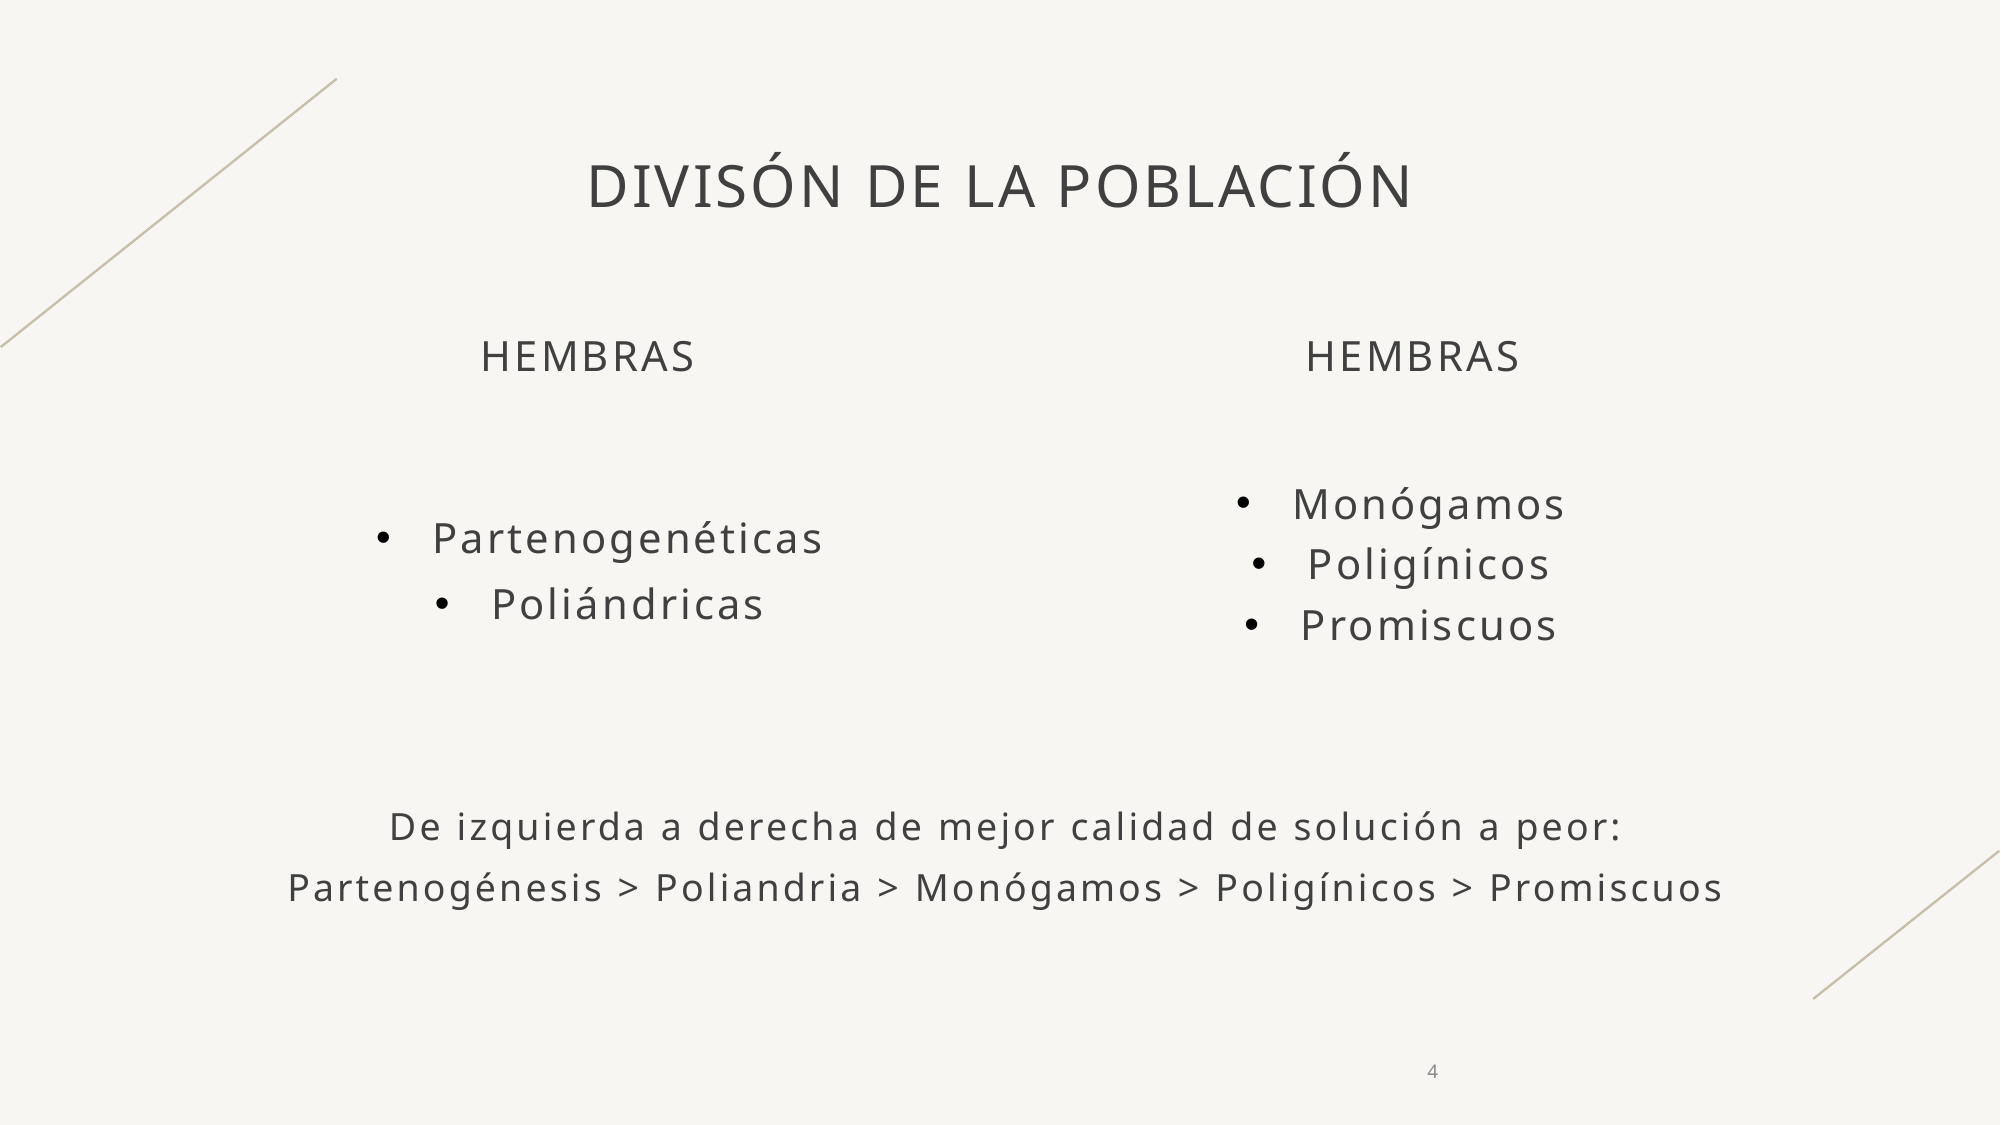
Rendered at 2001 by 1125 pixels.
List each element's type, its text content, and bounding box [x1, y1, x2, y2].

text_box HEMBRAS [256, 331, 919, 392]
list HEMBRAS [1081, 331, 1744, 392]
text_box De izquierda a derecha de mejor calidad de solución a peor: Partenogénesis > Poliandria > Monógamos > Poligínicos > Promiscuos [268, 800, 1744, 966]
text_box Partenogenéticas Poliándricas [268, 509, 931, 642]
text_box 4 [1412, 1042, 1863, 1103]
text_box Monógamos Poligínicos Promiscuos [1069, 479, 1732, 672]
title DIVISÓN DE LA POBLACIÓN [309, 80, 1691, 298]
